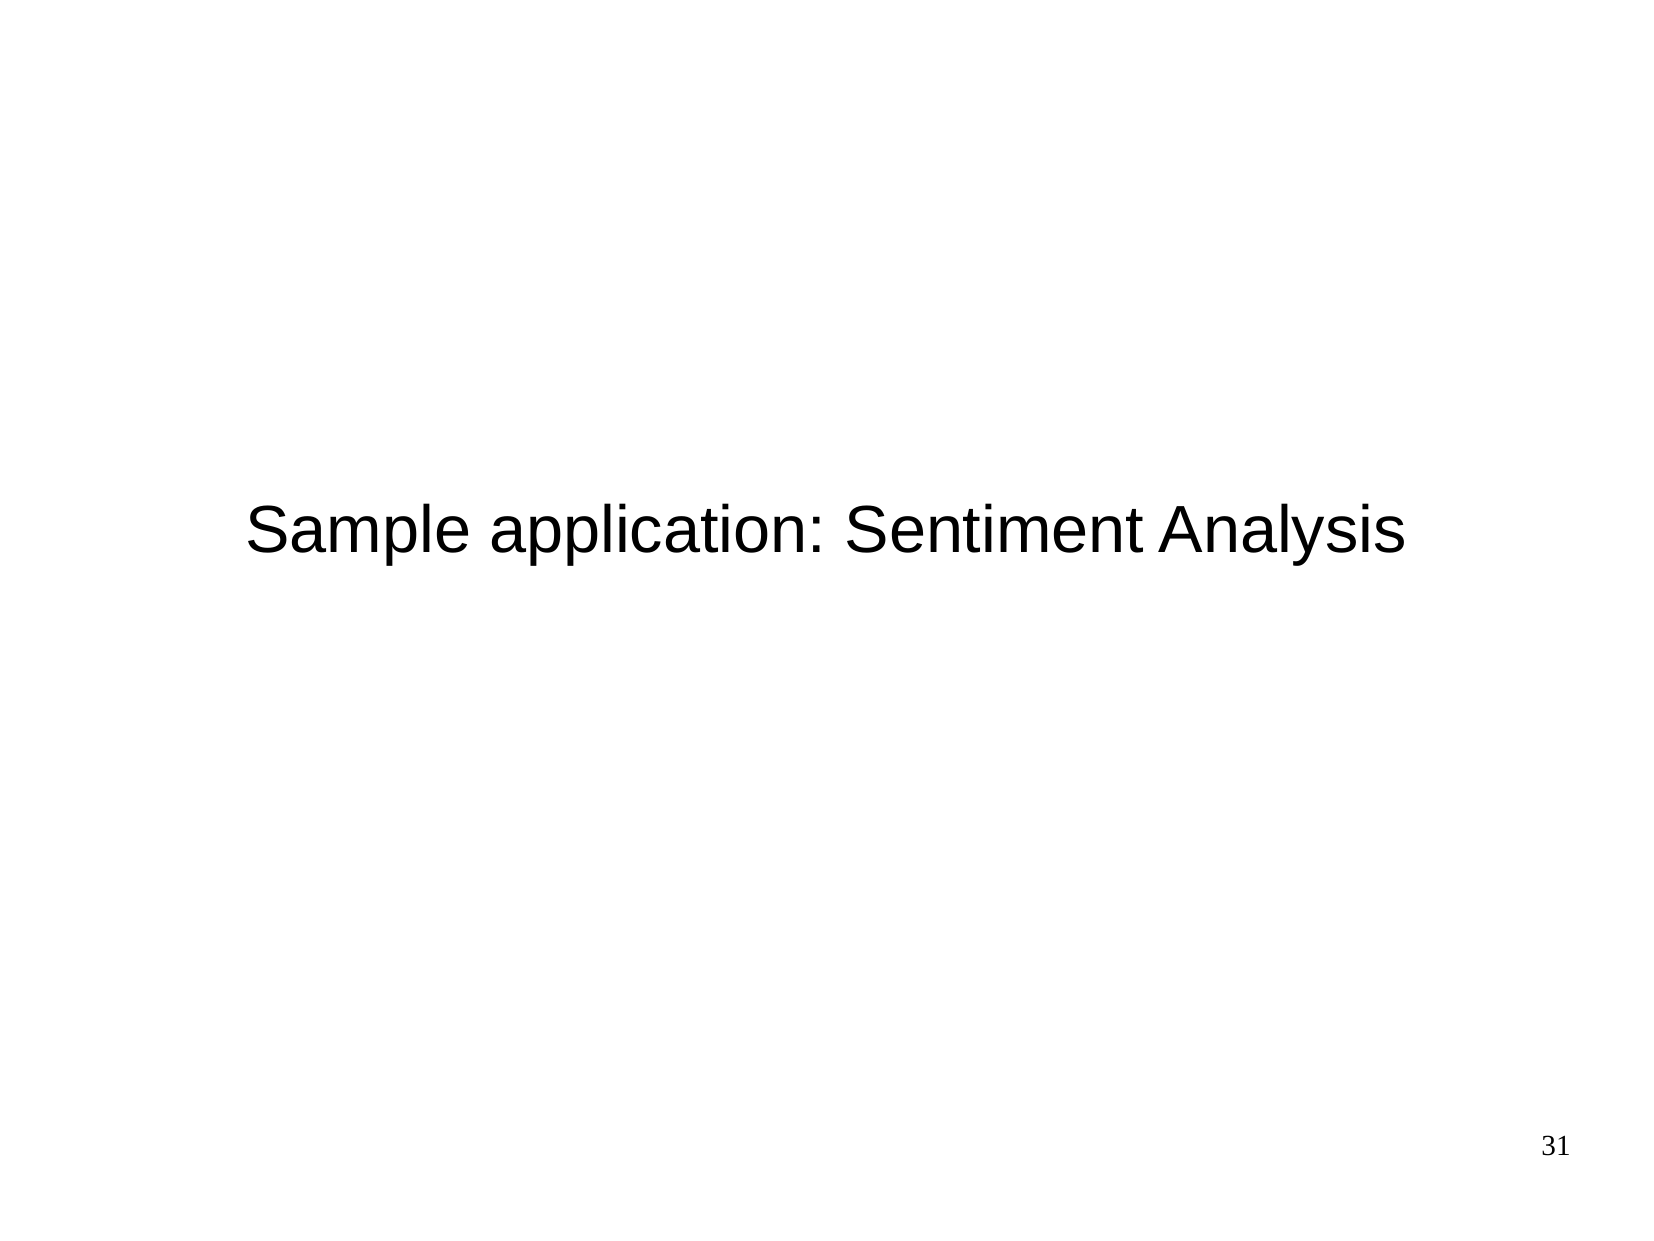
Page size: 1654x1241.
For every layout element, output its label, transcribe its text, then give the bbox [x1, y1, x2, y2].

subtitle Sample application: Sentiment Analysis [82, 49, 1571, 1010]
